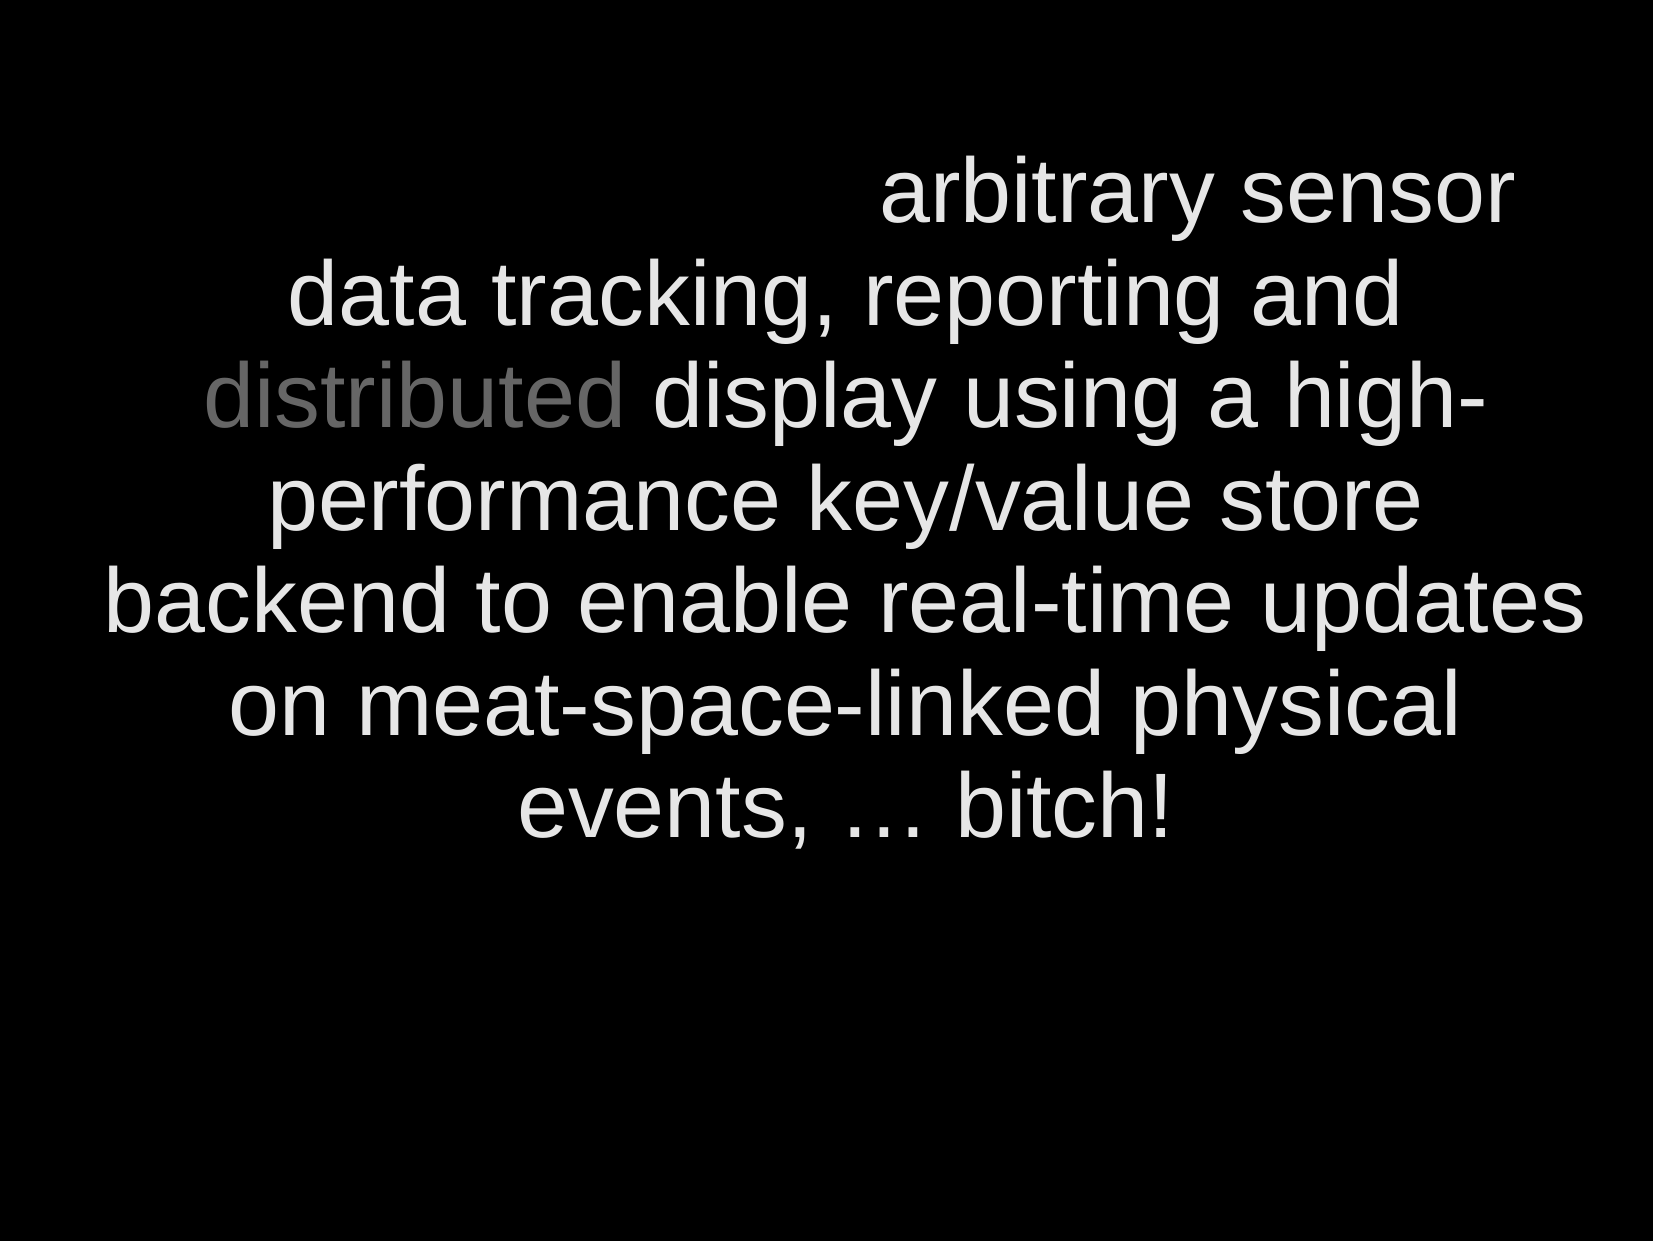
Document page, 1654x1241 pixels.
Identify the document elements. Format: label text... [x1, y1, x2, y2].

title Enterprise-ready arbitrary sensor data tracking, reporting and distributed display using a high-performance key/value store backend to enable real-time updates on meat-space-linked physical events, … bitch! [102, 139, 1591, 858]
